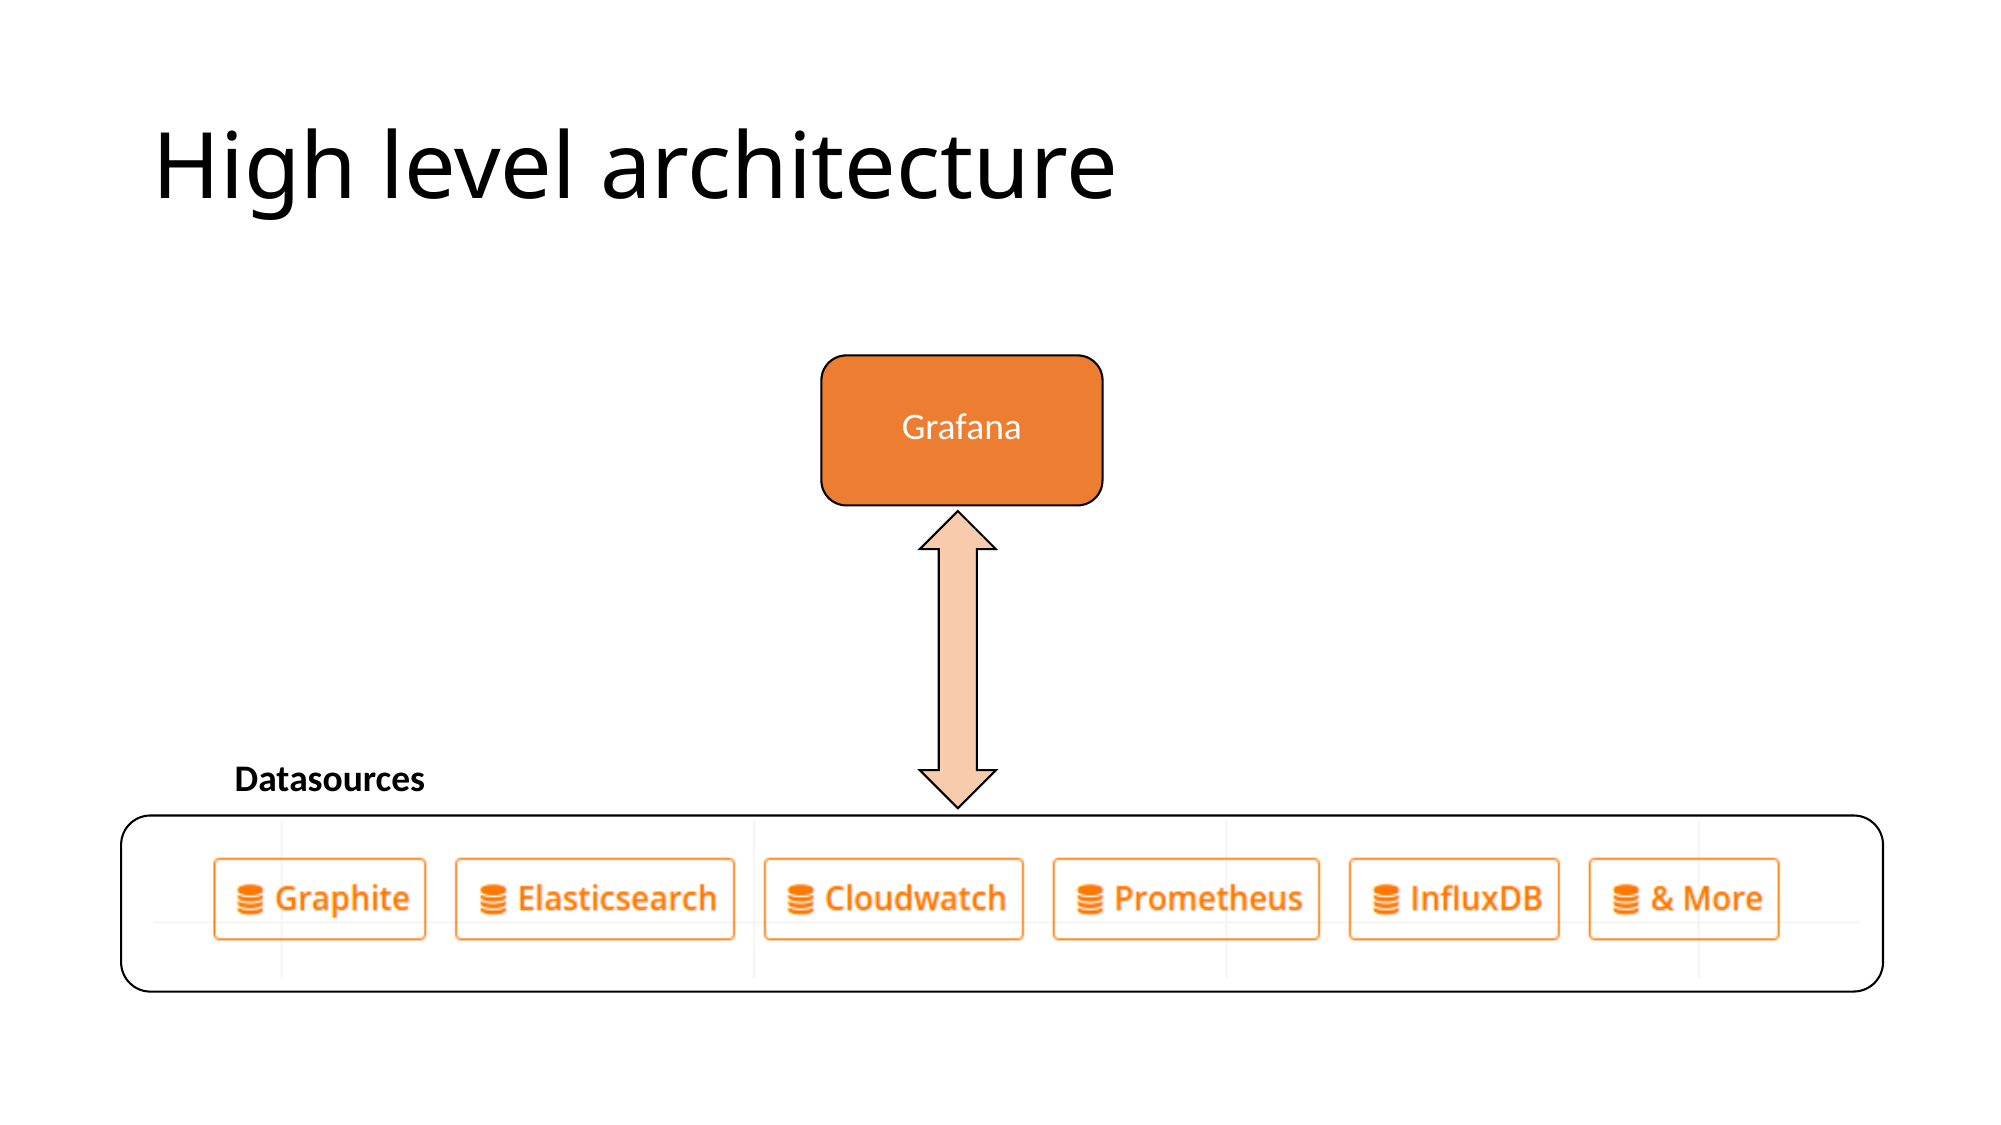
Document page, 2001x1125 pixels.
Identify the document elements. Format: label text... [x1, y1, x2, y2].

text_box [121, 815, 1884, 992]
picture [154, 821, 1860, 978]
text_box Datasources [105, 755, 556, 816]
title High level architecture [137, 59, 1863, 278]
text_box Grafana [821, 355, 1103, 506]
text_box [919, 511, 996, 809]
